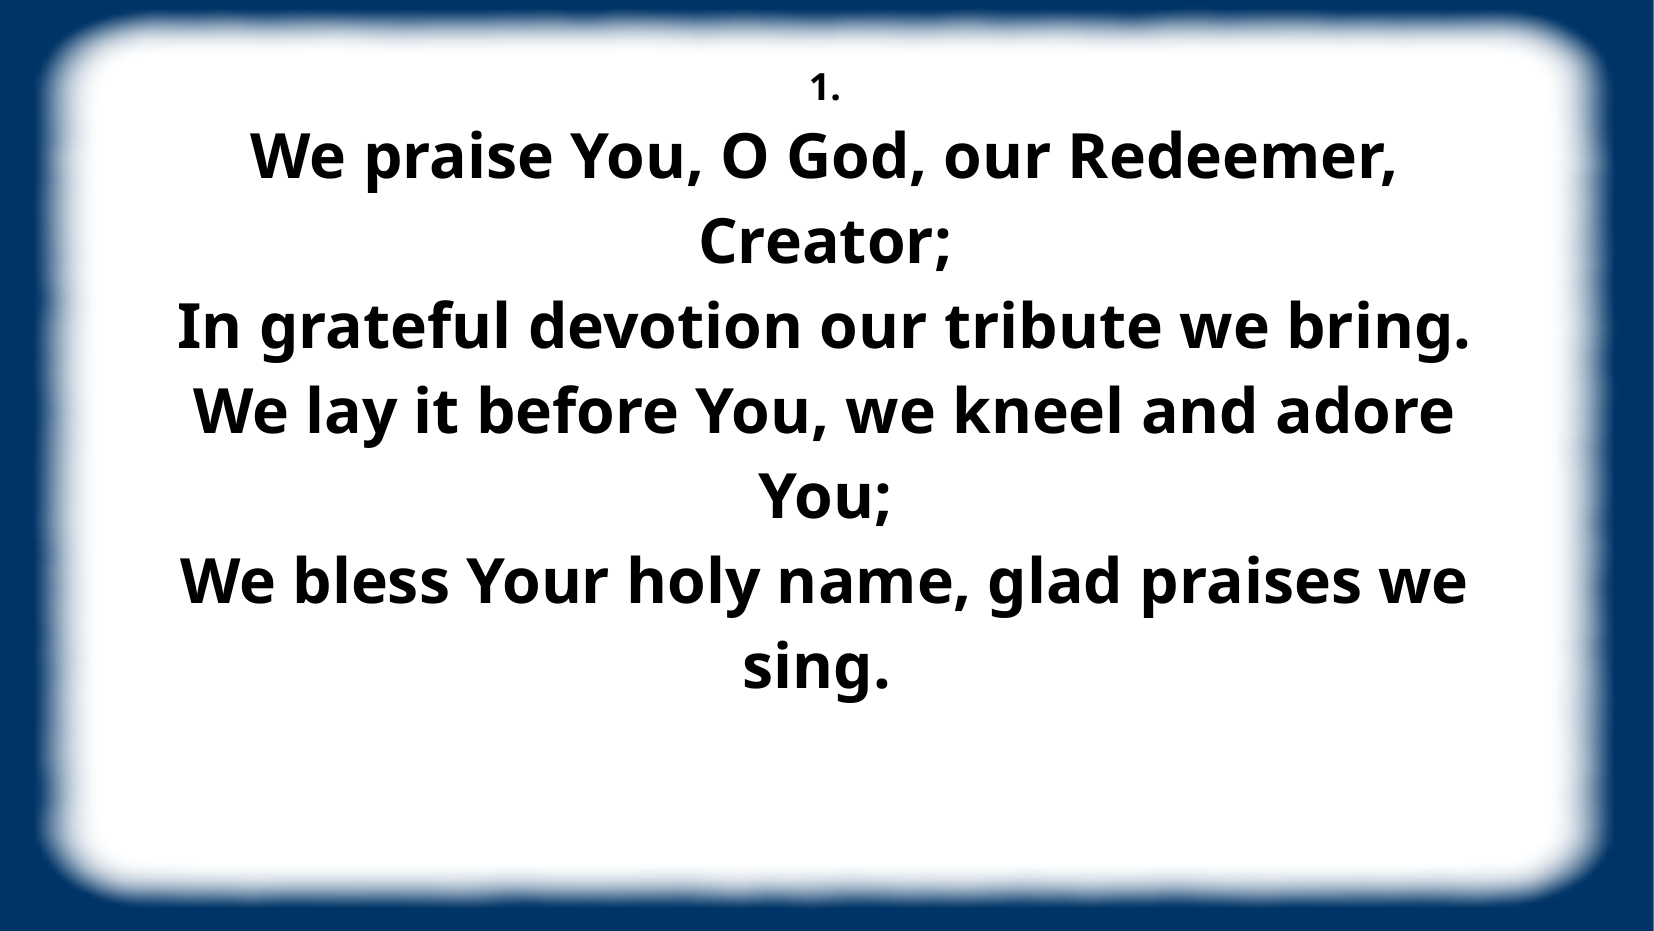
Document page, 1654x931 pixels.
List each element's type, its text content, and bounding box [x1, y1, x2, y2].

picture [0, 0, 1654, 931]
text_box 1. We praise You, O God, our Redeemer, Creator; In grateful devotion our tribute we bring. We lay it before You, we kneel and adore You; We bless Your holy name, glad praises we sing. [120, 53, 1531, 496]
